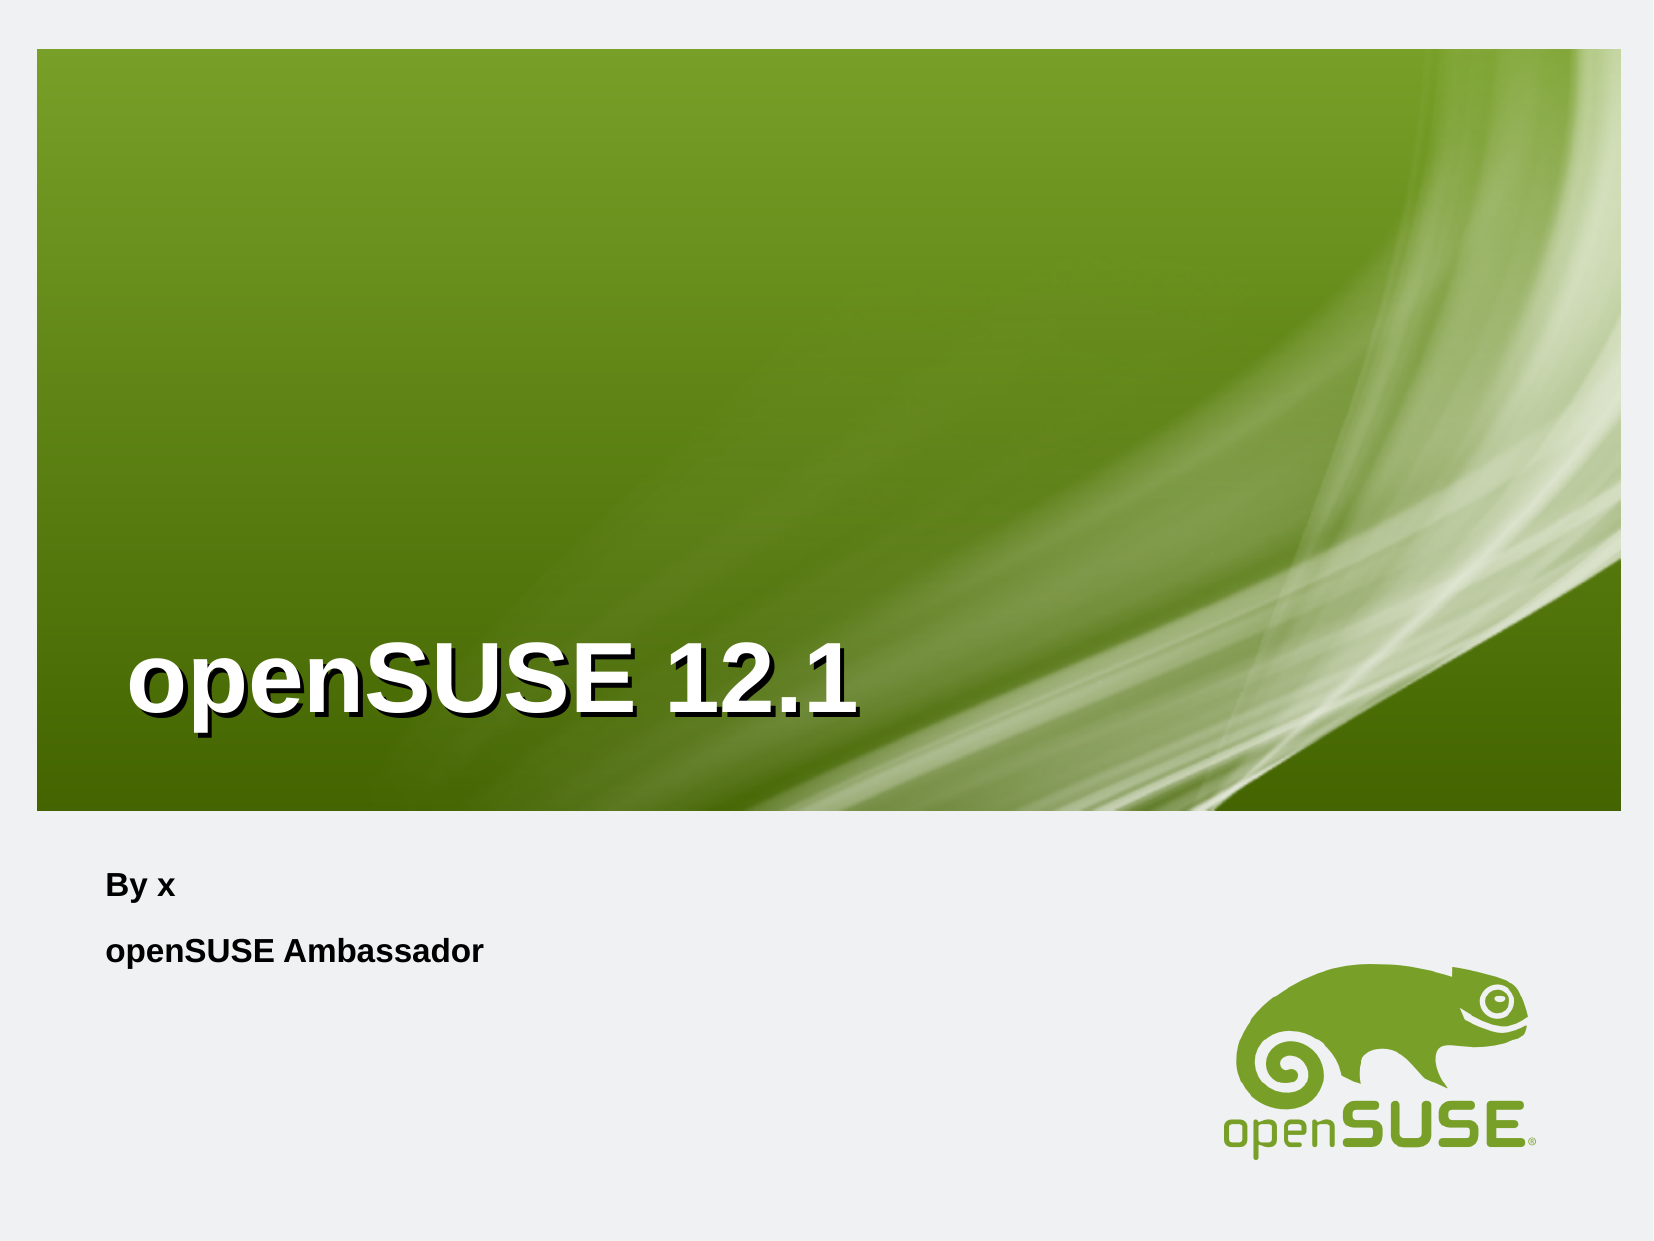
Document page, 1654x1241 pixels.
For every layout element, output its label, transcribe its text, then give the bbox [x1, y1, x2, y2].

list By x openSUSE Ambassador [105, 866, 838, 1241]
title openSUSE 12.1 [126, 428, 1573, 734]
picture [0, 0, 1654, 1241]
